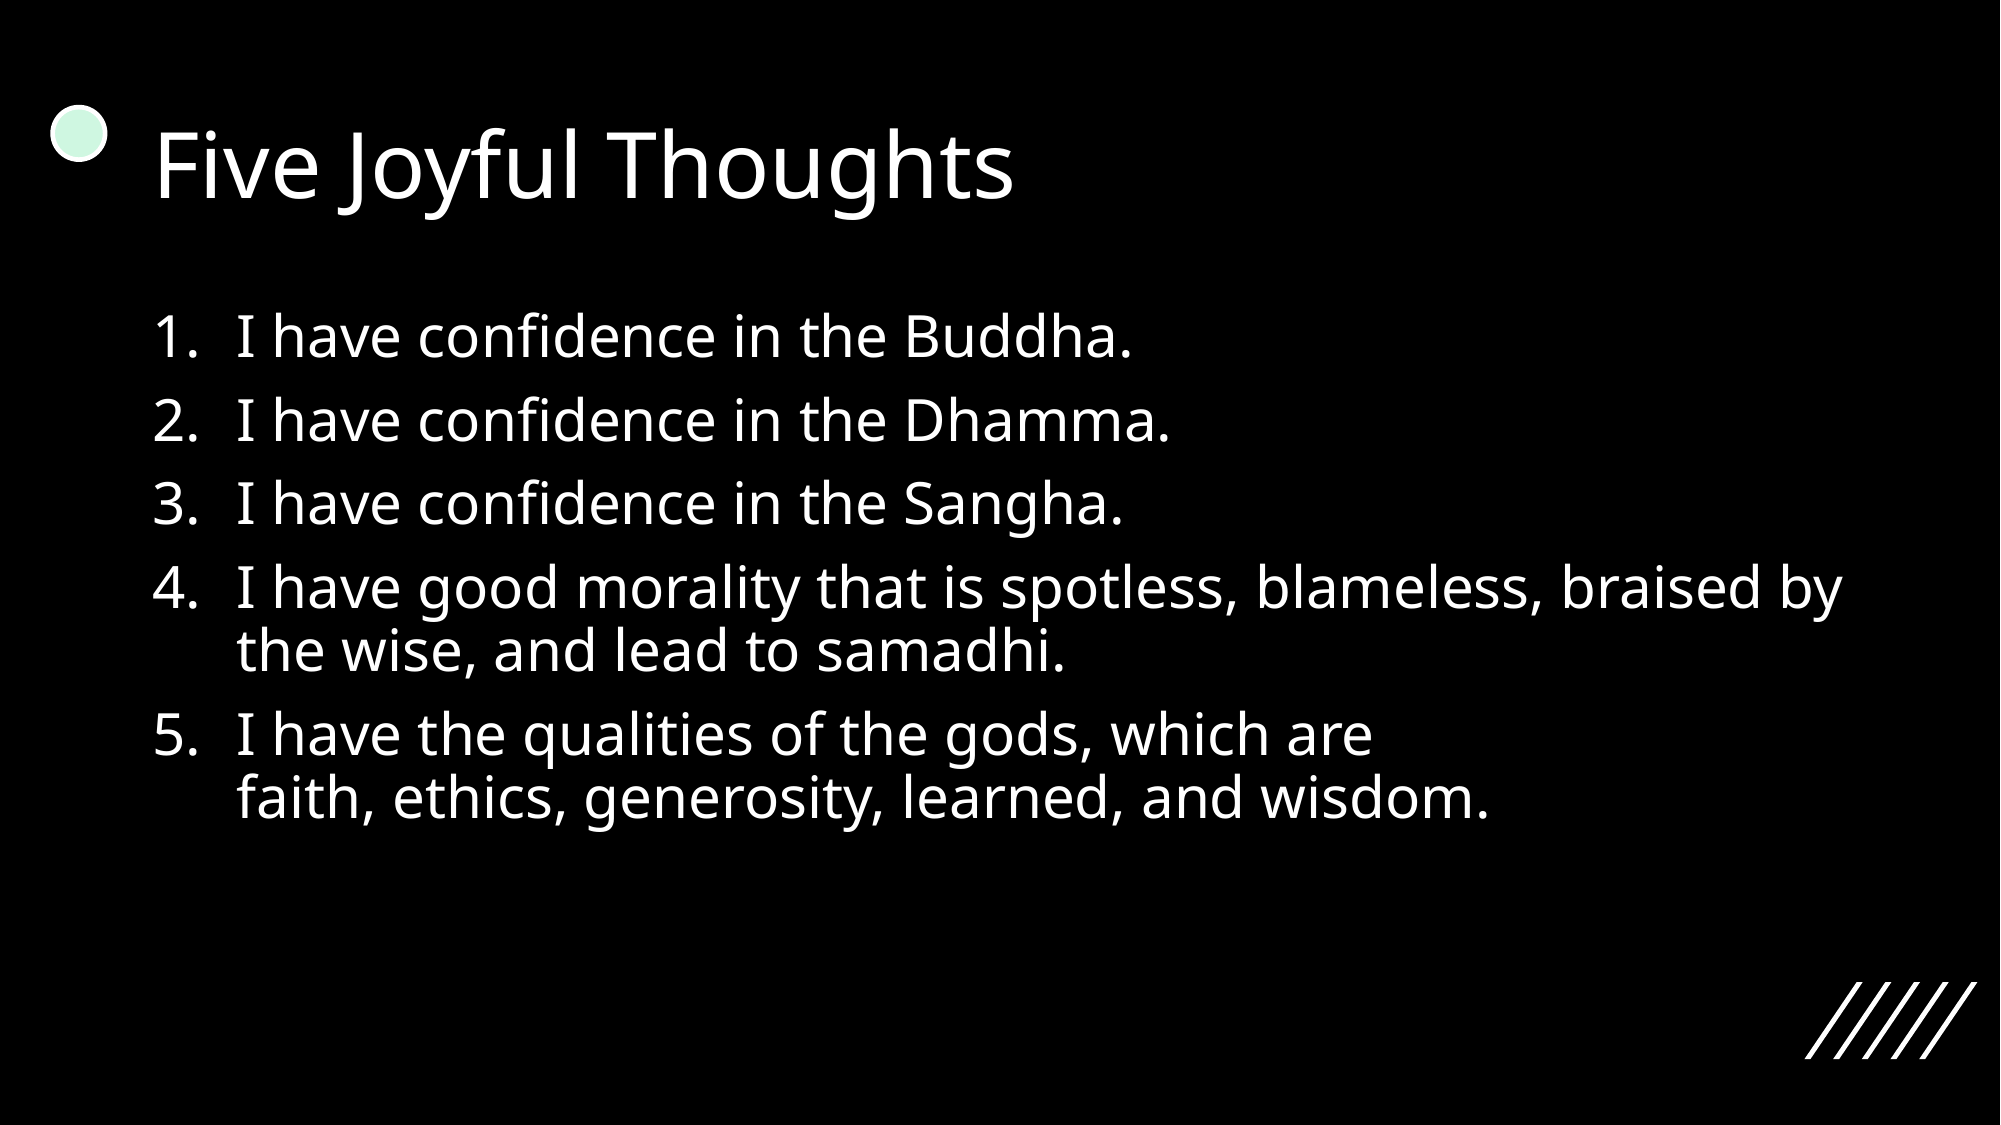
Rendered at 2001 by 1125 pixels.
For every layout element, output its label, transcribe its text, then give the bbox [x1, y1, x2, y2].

list I have confidence in the Buddha. I have confidence in the Dhamma. I have confidence in the Sangha. I have good morality that is spotless, blameless, braised by the wise, and lead to samadhi. I have the qualities of the gods, which are faith, ethics, generosity, learned, and wisdom. [137, 299, 1863, 1014]
title Five Joyful Thoughts [137, 59, 1863, 278]
